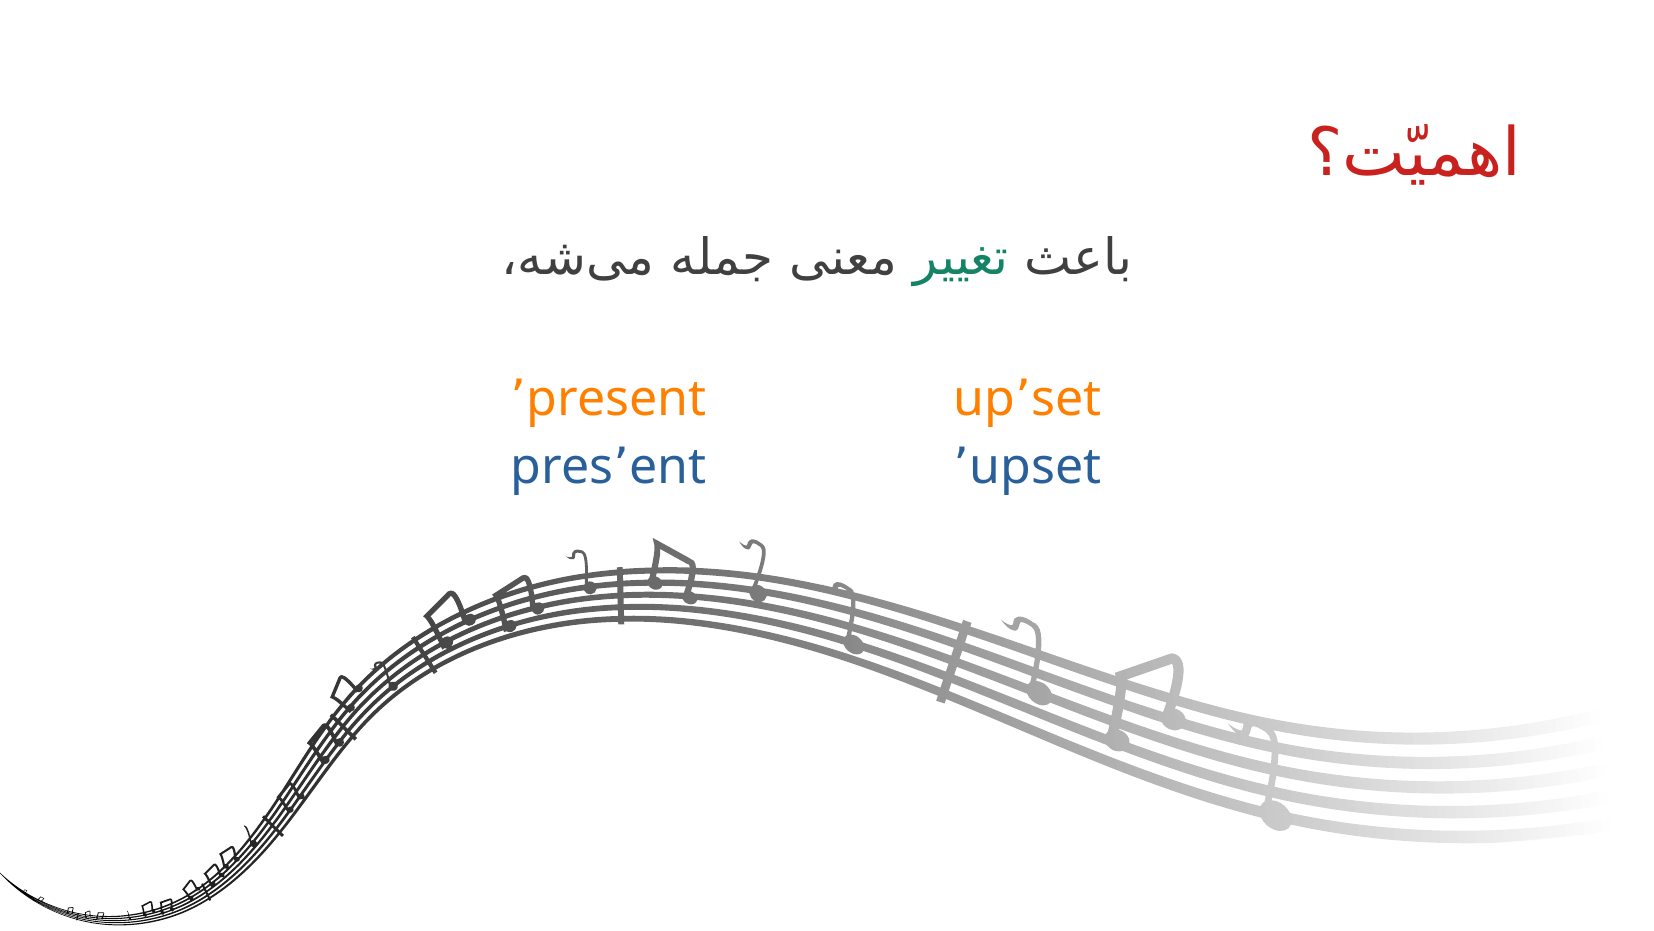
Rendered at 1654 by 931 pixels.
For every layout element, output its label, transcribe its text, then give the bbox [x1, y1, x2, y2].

text_box ٬present up٬set pres٬ent ٬upset [496, 354, 1146, 536]
text_box اهمیّت؟ [1263, 106, 1536, 222]
picture [0, 536, 1654, 928]
text_box باعث تغییر معنی جمله می‌شه، [354, 220, 1264, 316]
